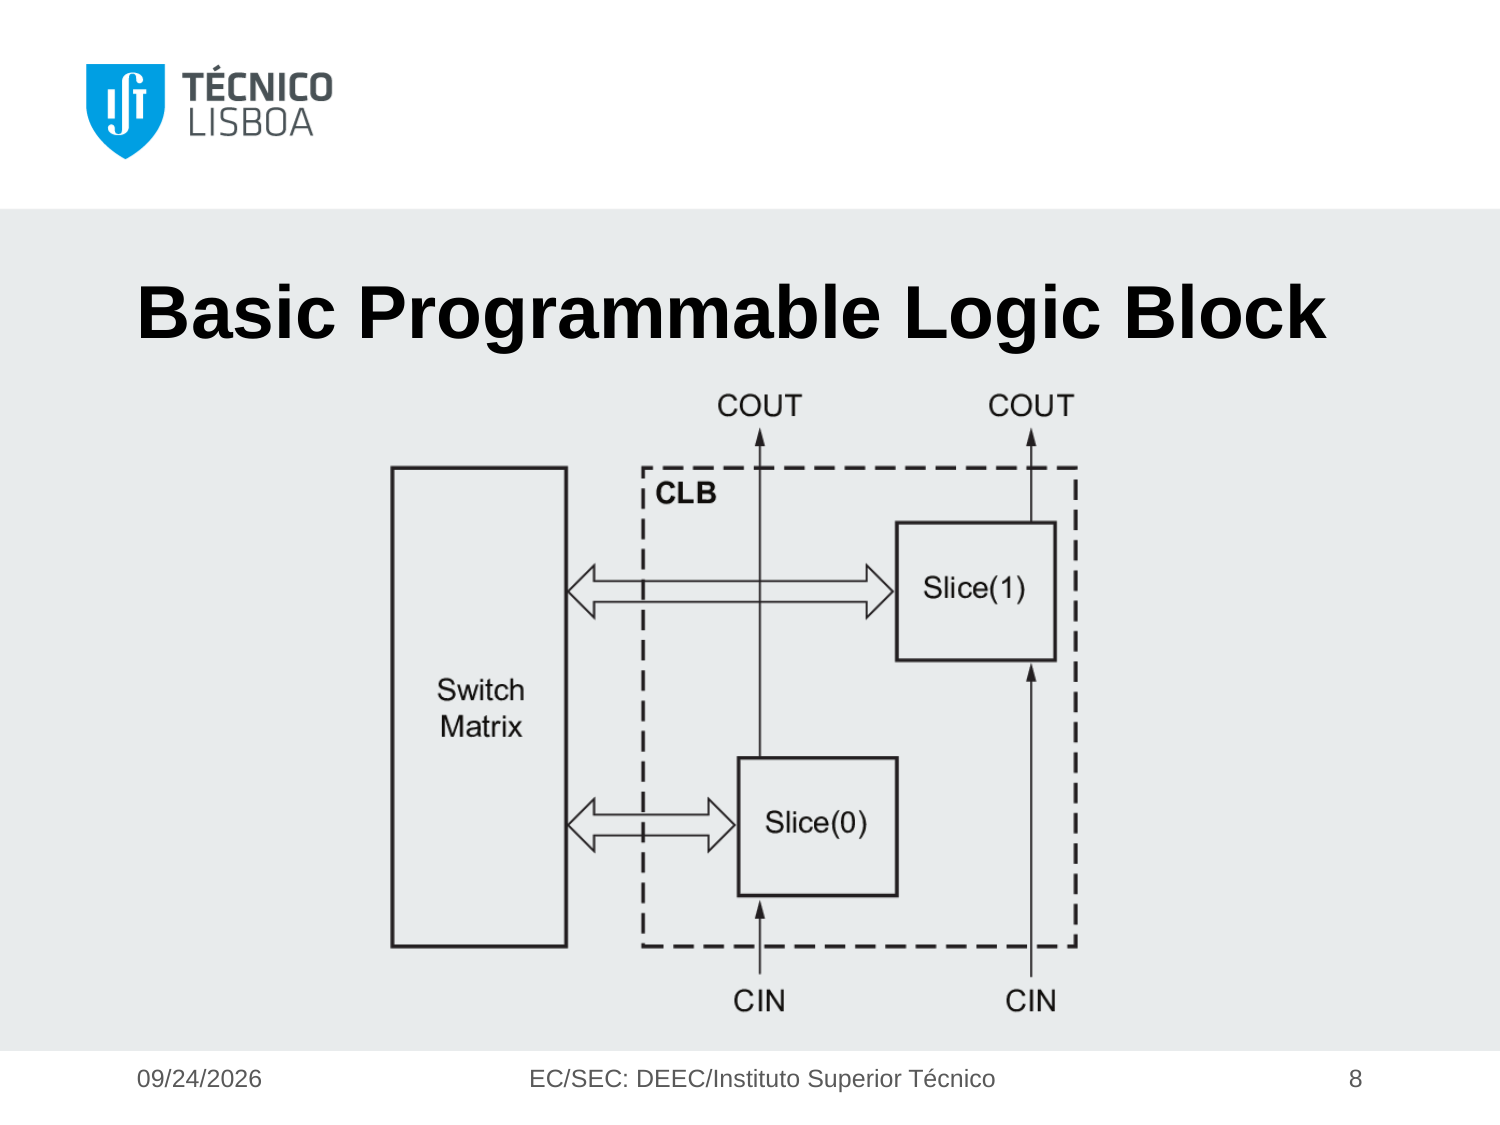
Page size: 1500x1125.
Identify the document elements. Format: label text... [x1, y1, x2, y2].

picture [0, 0, 1500, 1125]
footer EC/SEC: DEEC/Instituto Superior Técnico [512, 1052, 1021, 1103]
slide_number <number> [1077, 1052, 1378, 1103]
title Basic Programmable Logic Block [121, 237, 1378, 381]
slide_number 10/08/2018 [121, 1052, 425, 1103]
